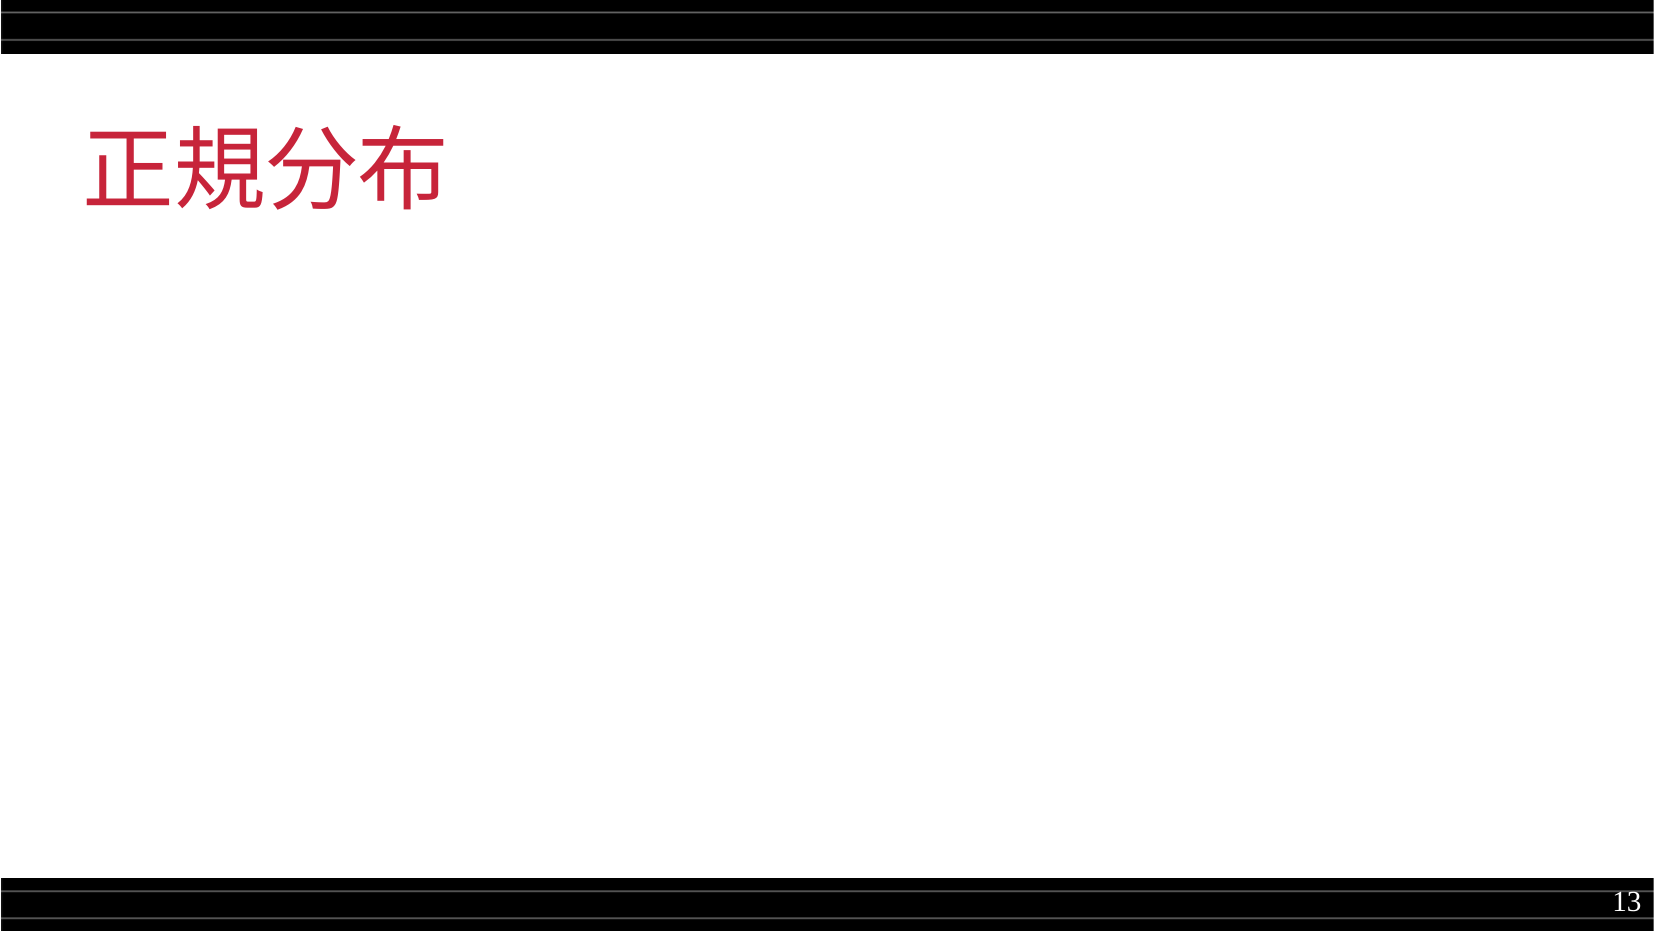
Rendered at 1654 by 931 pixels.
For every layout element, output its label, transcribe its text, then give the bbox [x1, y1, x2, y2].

picture [1, 878, 1654, 931]
picture [1, 0, 1654, 54]
title 正規分布 [82, 92, 1571, 249]
